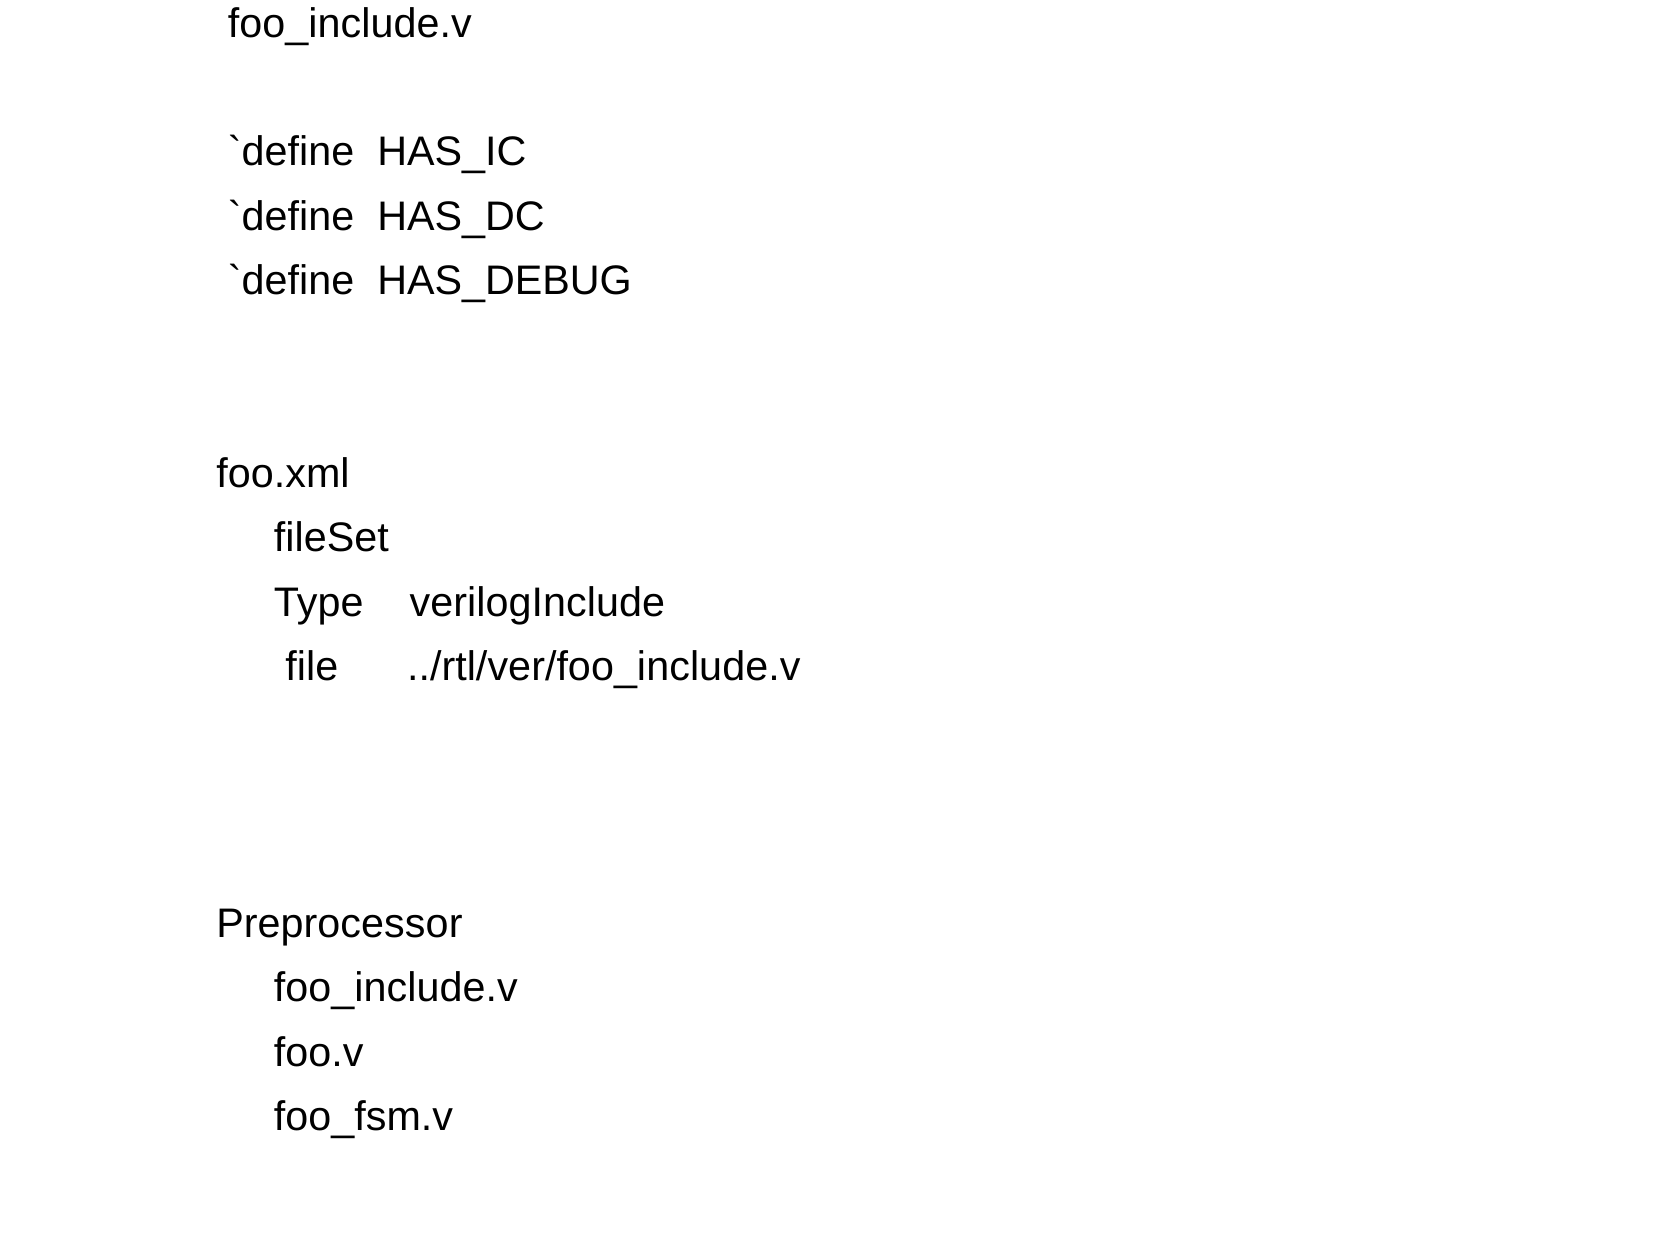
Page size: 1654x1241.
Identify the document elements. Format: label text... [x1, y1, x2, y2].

list foo_include.v `define HAS_IC `define HAS_DC `define HAS_DEBUG foo.xml fileSet Type verilogInclude file ../rtl/ver/foo_include.v Preprocessor foo_include.v foo.v foo_fsm.v [0, 0, 1651, 1241]
